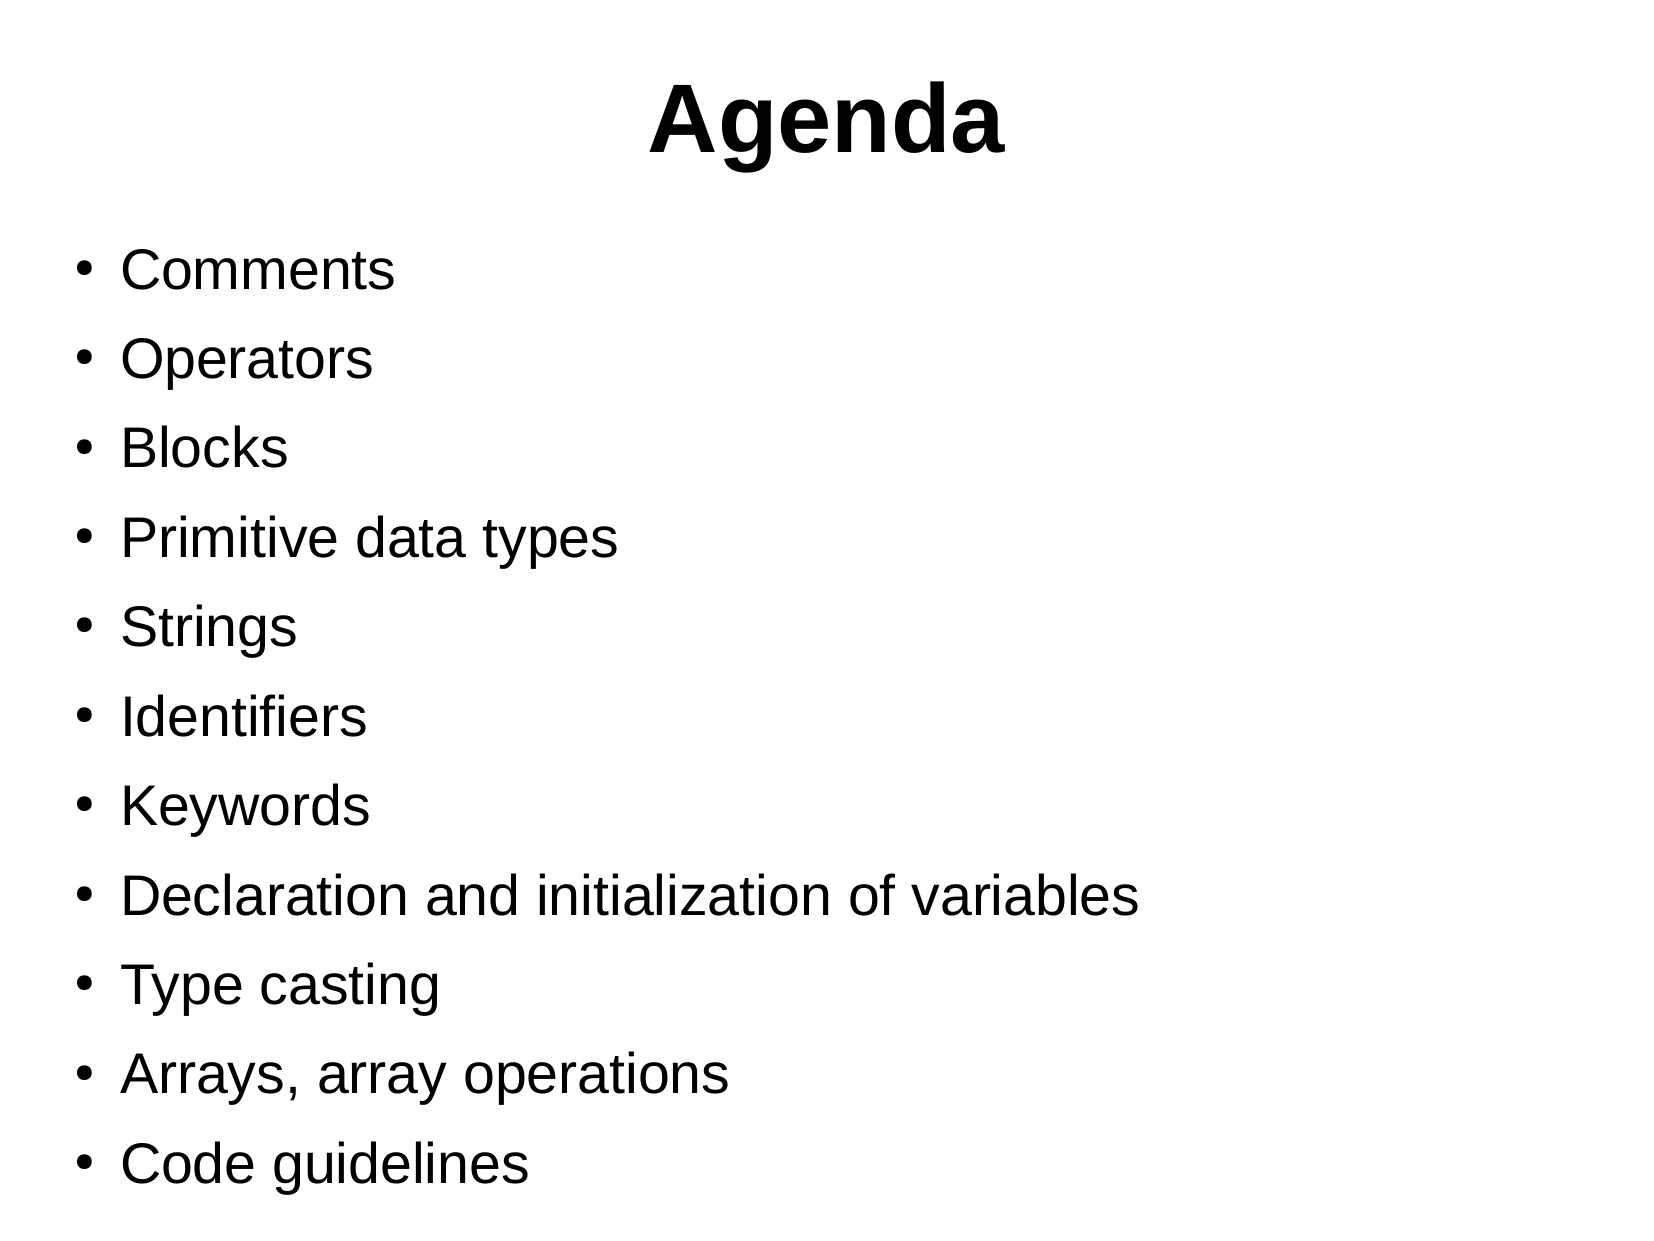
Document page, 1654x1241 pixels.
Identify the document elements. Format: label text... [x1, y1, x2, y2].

list Comments Operators Blocks Primitive data types Strings Identifiers Keywords Declaration and initialization of variables Type casting Arrays, array operations Code guidelines [59, 237, 1583, 1205]
title Agenda [82, 49, 1571, 189]
